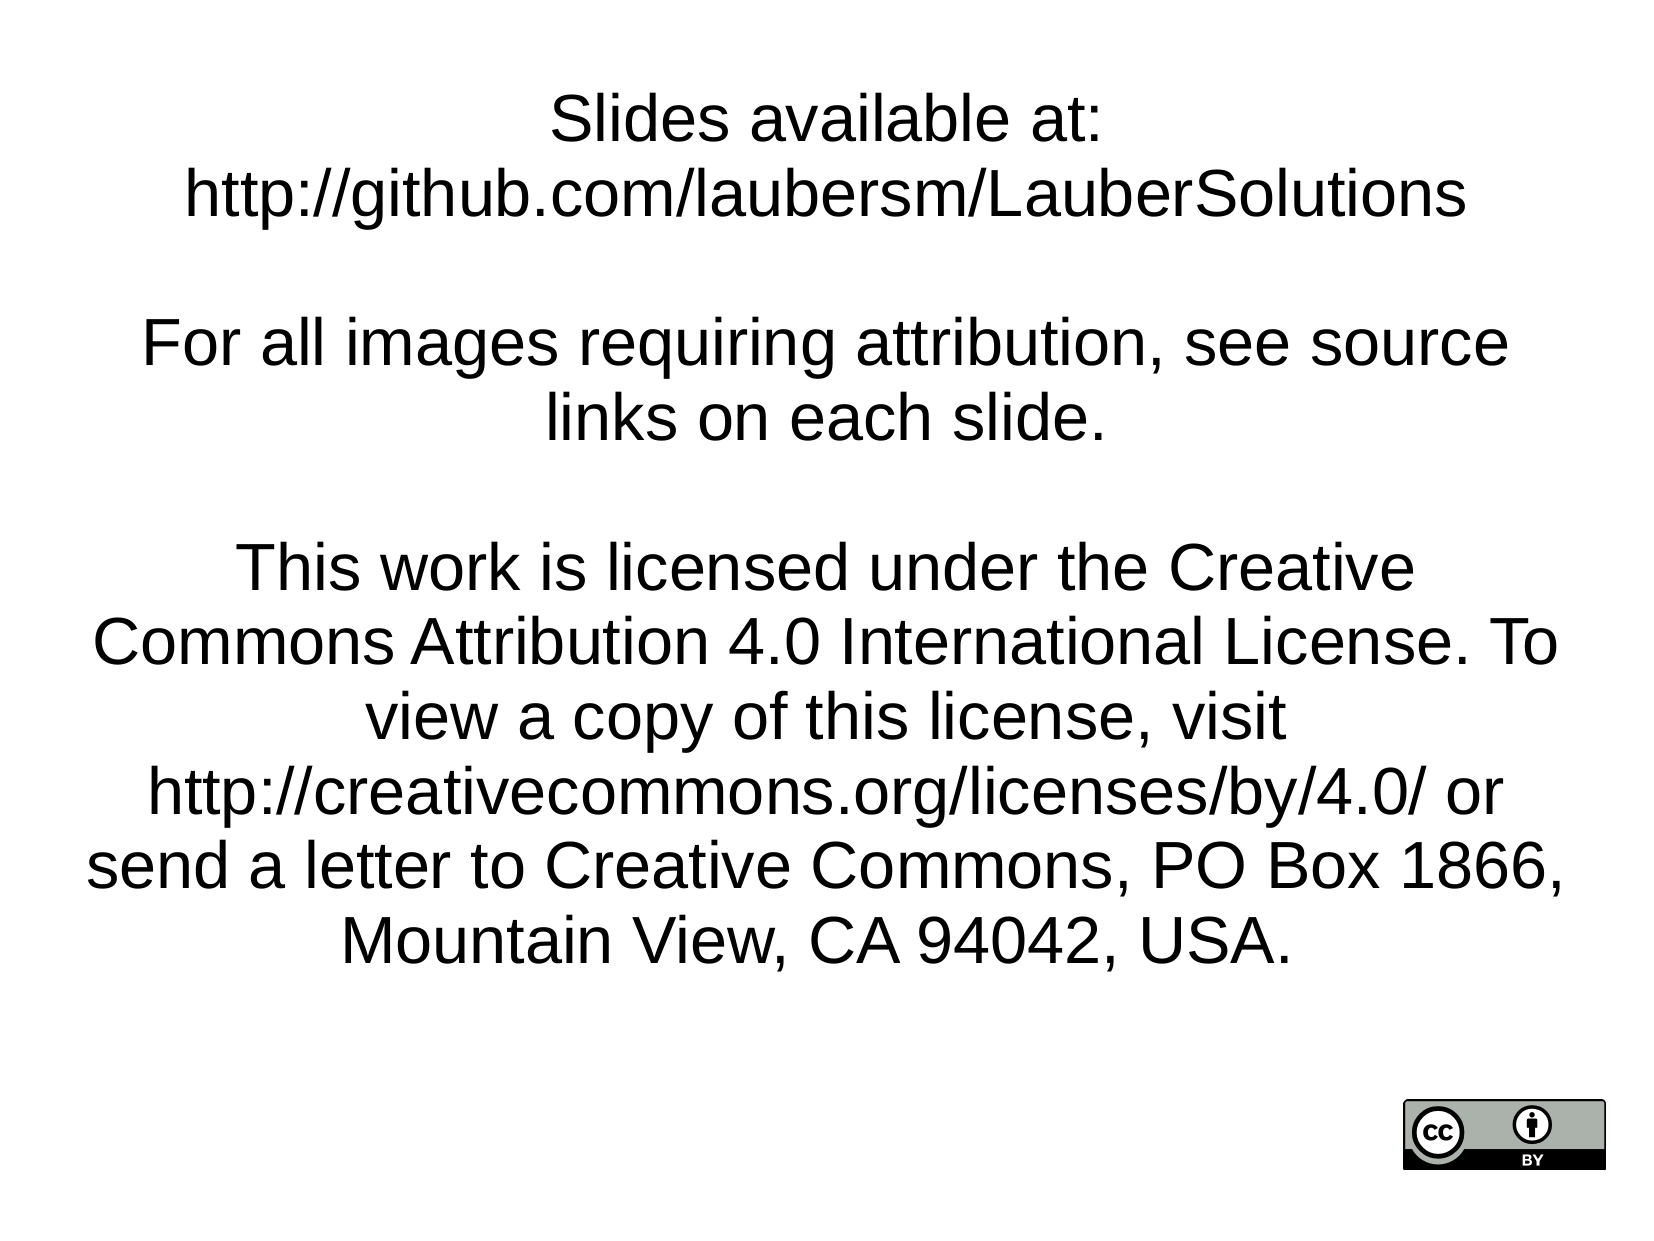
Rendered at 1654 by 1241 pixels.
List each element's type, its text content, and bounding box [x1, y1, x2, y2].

subtitle Slides available at: http://github.com/laubersm/LauberSolutions For all images requiring attribution, see source links on each slide. This work is licensed under the Creative Commons Attribution 4.0 International License. To view a copy of this license, visit http://creativecommons.org/licenses/by/4.0/ or send a letter to Creative Commons, PO Box 1866, Mountain View, CA 94042, USA. [82, 49, 1571, 1010]
picture [1403, 1099, 1606, 1171]
